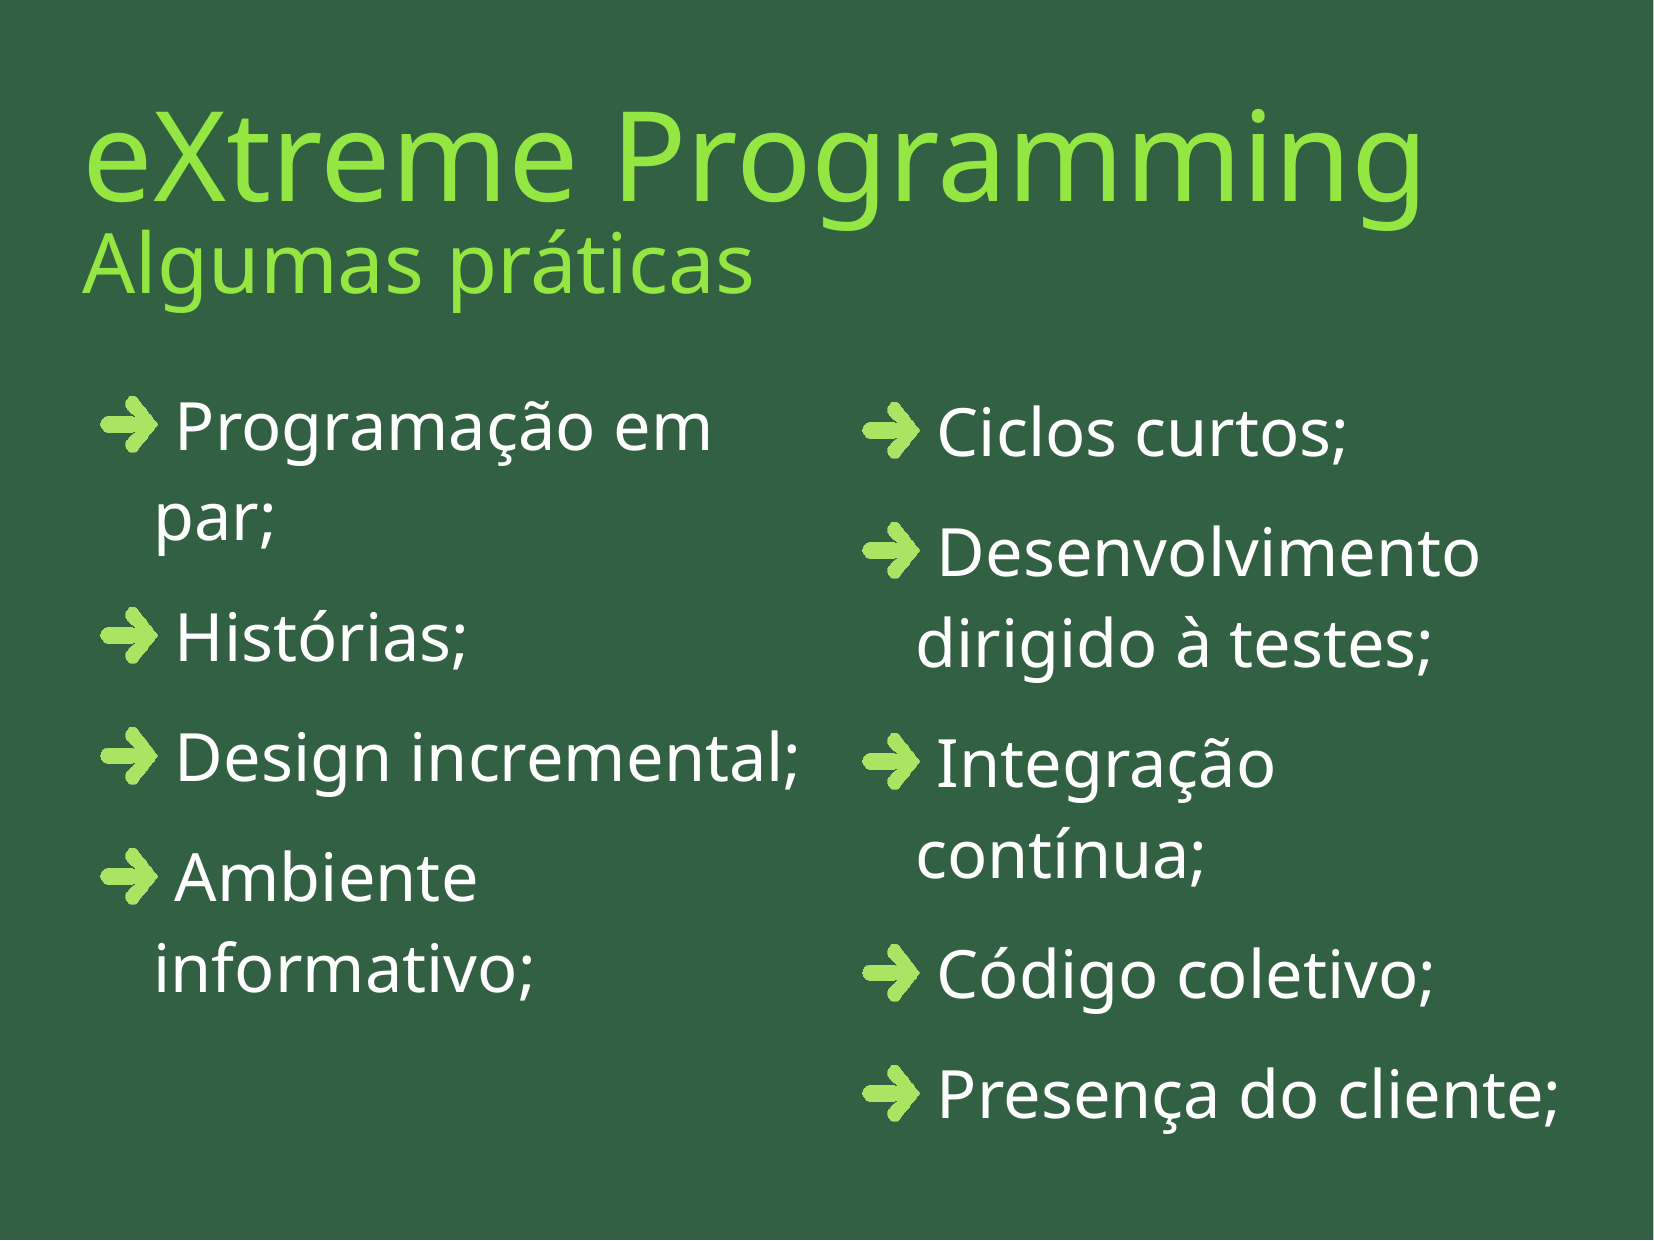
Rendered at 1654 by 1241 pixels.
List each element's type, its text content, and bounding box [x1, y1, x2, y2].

list Ciclos curtos; Desenvolvimento dirigido à testes; Integração contínua; Código coletivo; Presença do cliente; [844, 384, 1571, 1204]
title Algumas práticas [82, 183, 1572, 340]
list Programação em par; Histórias; Design incremental; Ambiente informativo; [82, 378, 809, 1198]
title eXtreme Programming [82, 49, 1571, 183]
